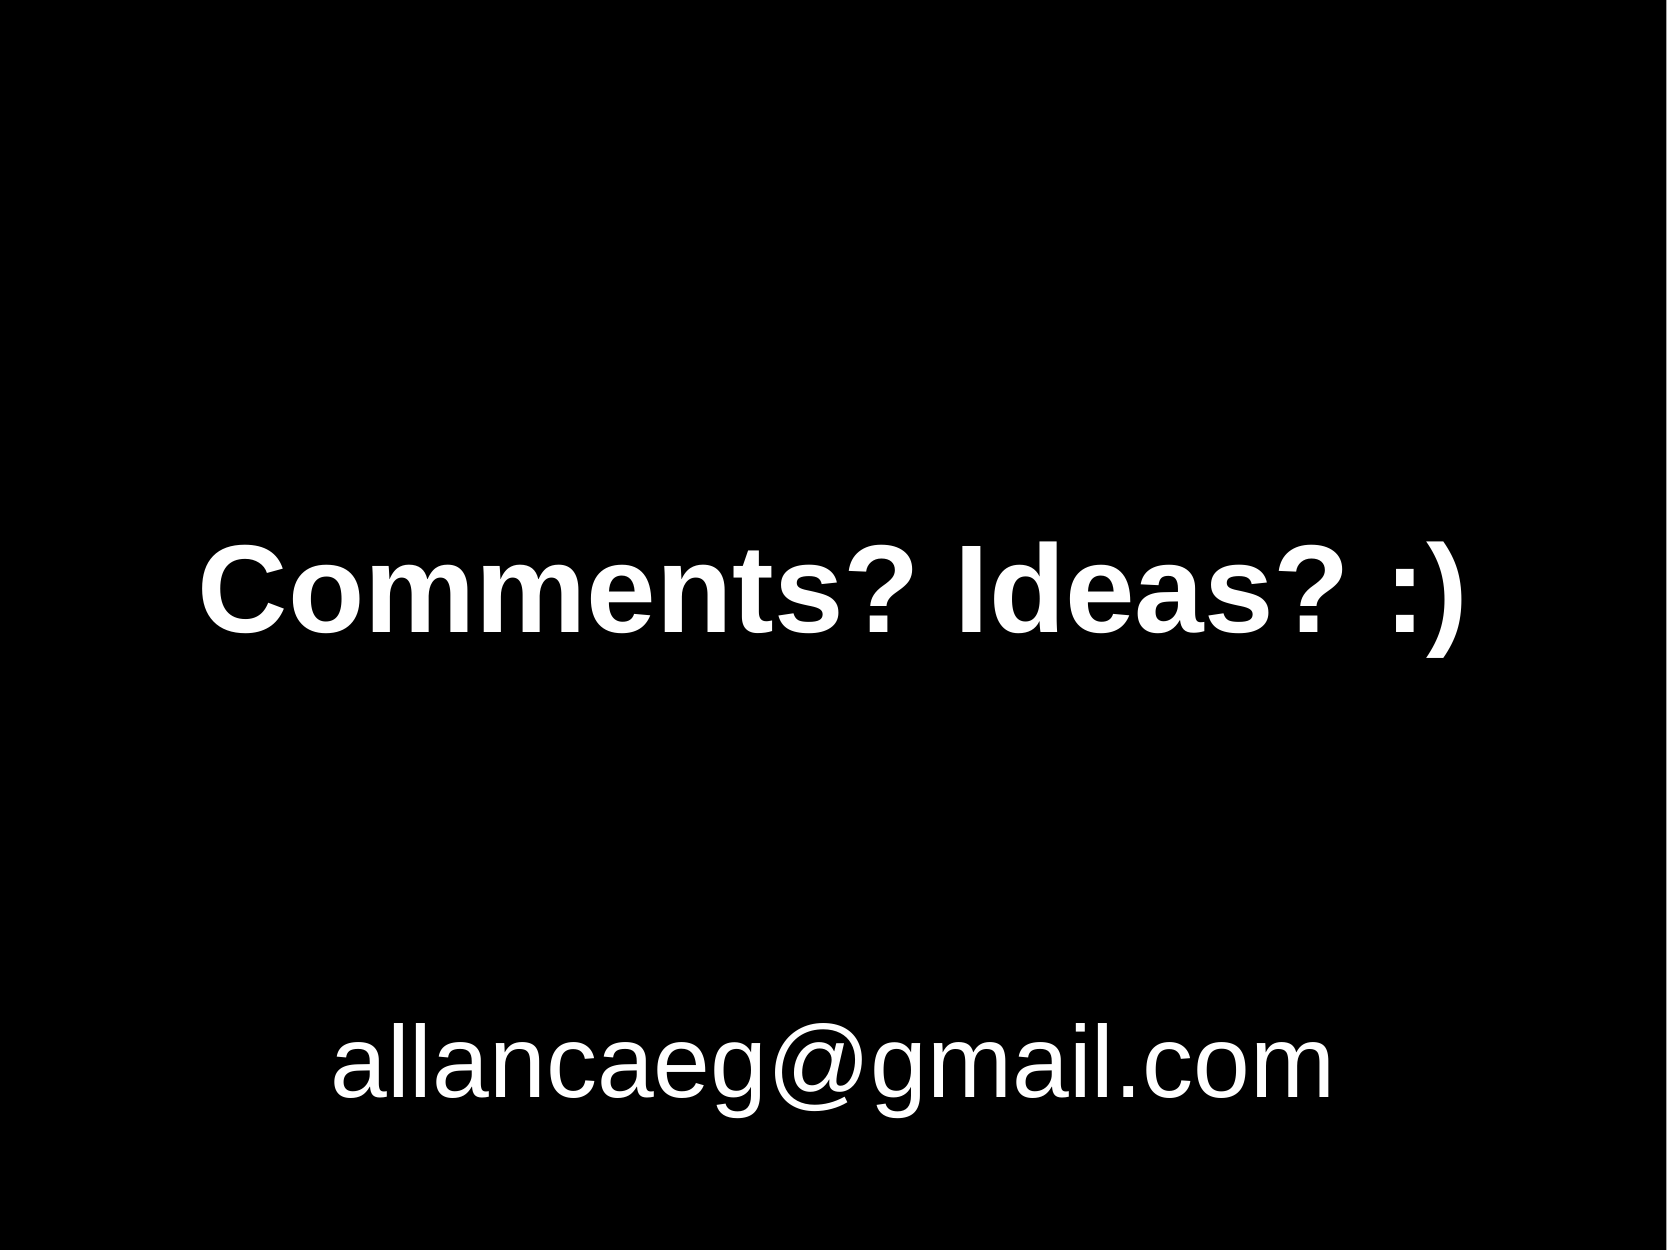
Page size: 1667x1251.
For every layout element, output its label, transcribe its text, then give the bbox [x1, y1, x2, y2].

text_box allancaeg@gmail.com [90, 1004, 1577, 1121]
text_box Comments? Ideas? :) [90, 518, 1577, 662]
